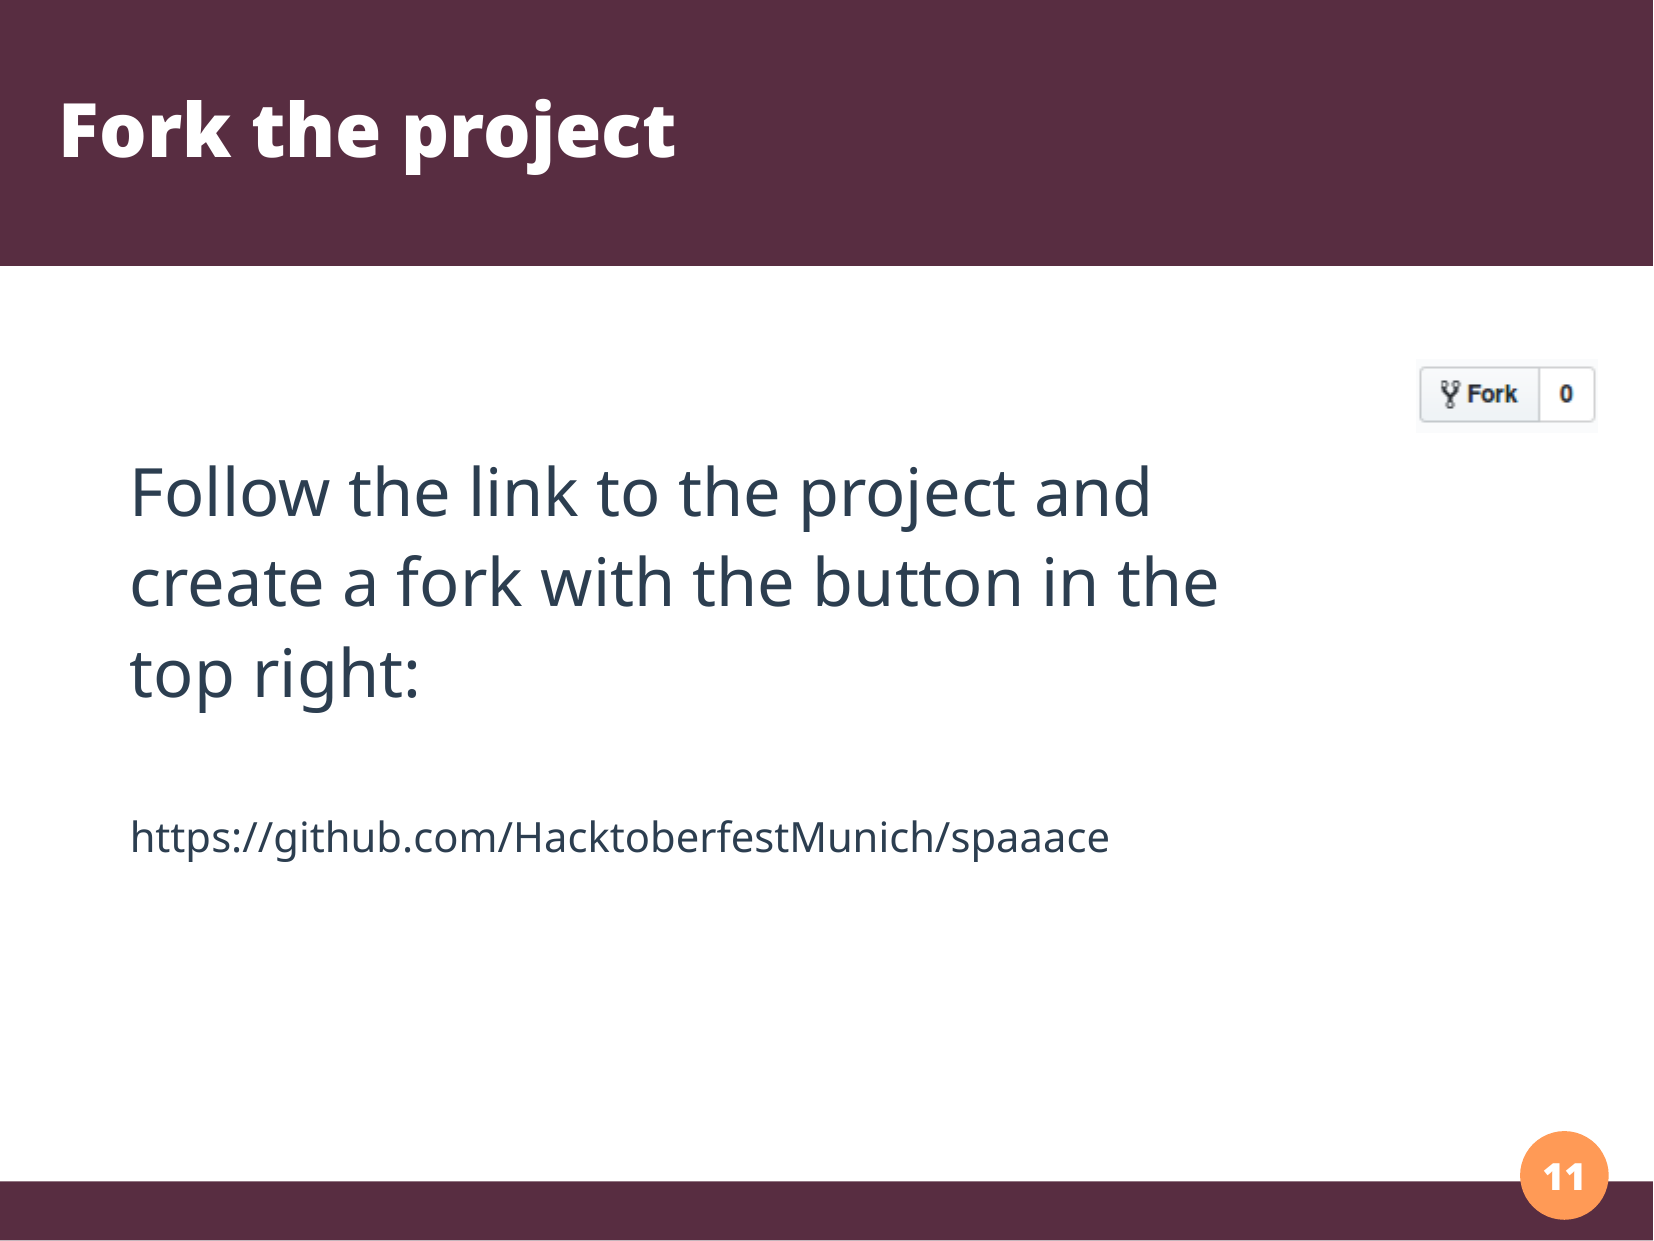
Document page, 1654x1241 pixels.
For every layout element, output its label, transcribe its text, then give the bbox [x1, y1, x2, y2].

title Fork the project [58, 49, 1594, 207]
picture [1416, 359, 1598, 433]
list Follow the link to the project and create a fork with the button in the top right: https://github.com/HacktoberfestMunich/spaaace [58, 324, 1594, 1152]
